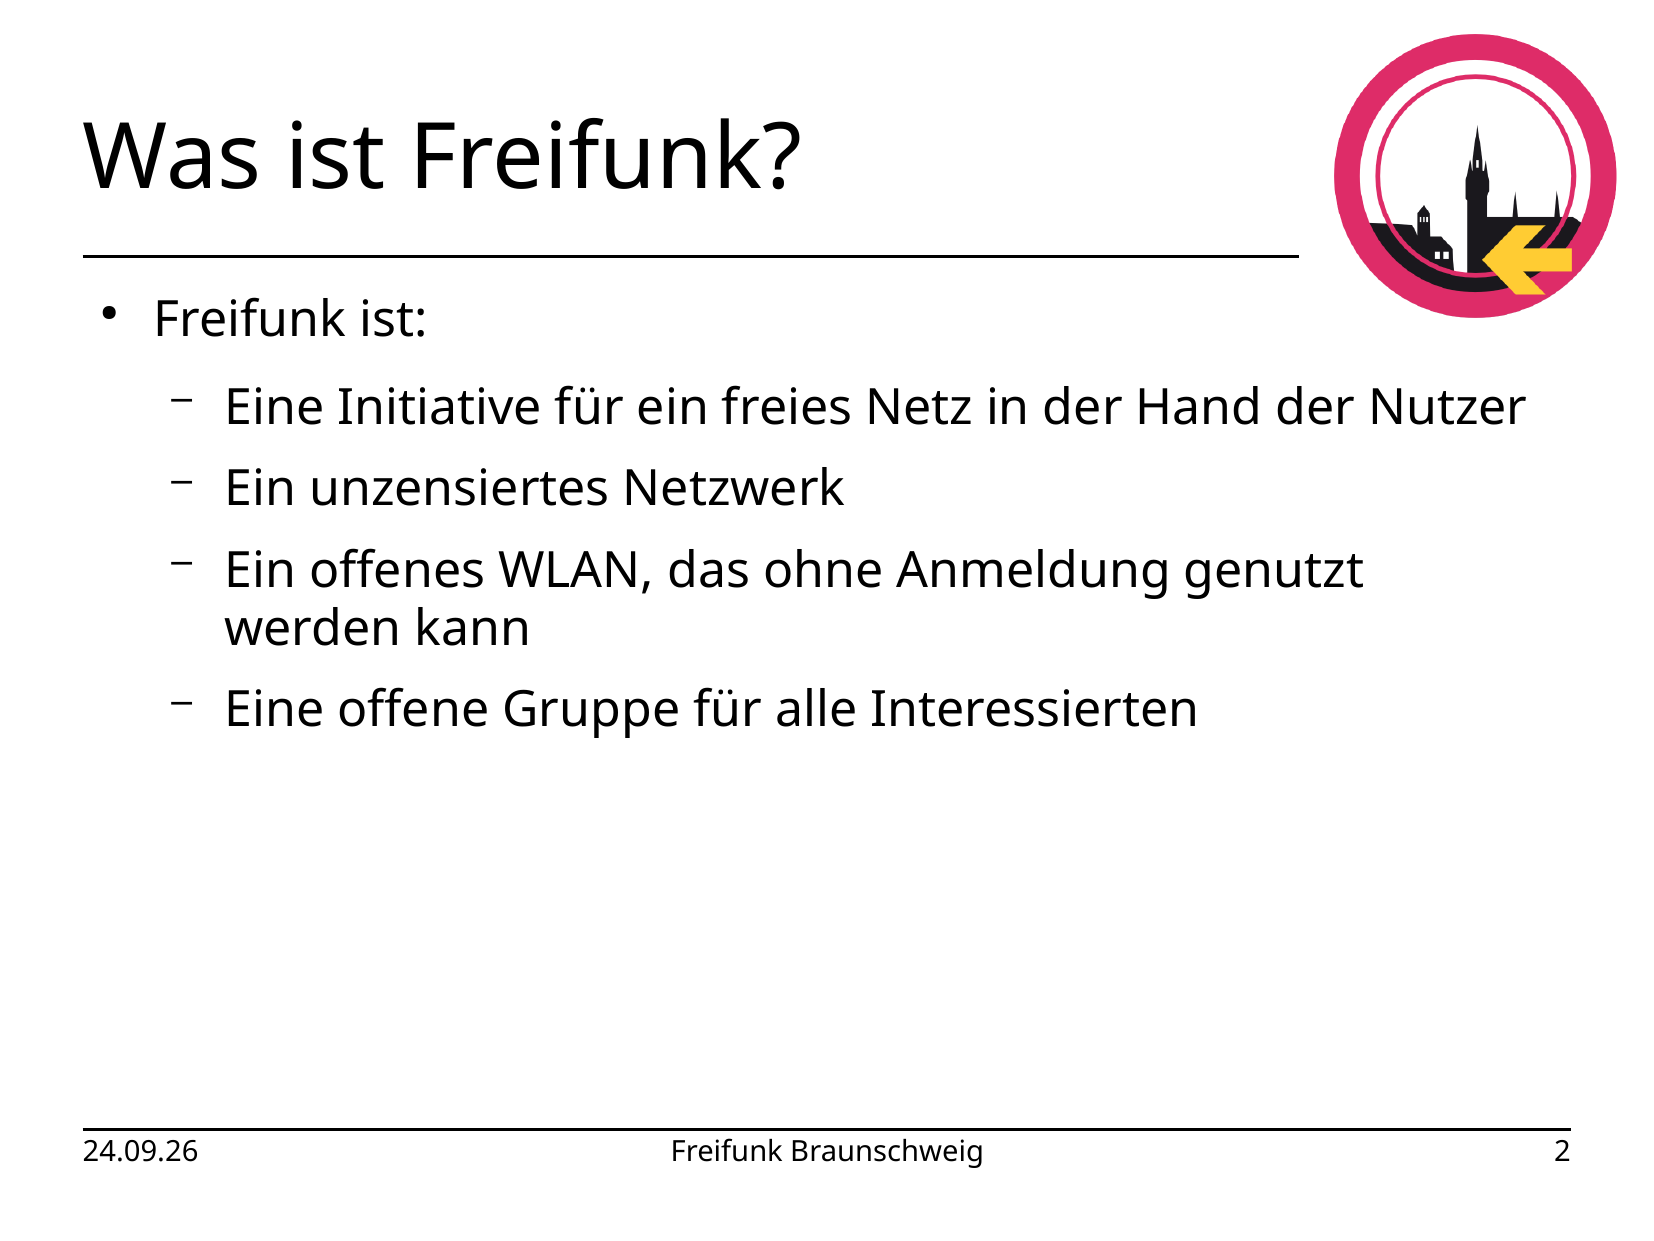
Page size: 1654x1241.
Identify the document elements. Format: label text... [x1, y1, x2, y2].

list Freifunk ist: Eine Initiative für ein freies Netz in der Hand der Nutzer Ein unzensiertes Netzwerk Ein offenes WLAN, das ohne Anmeldung genutzt werden kann Eine offene Gruppe für alle Interessierten [82, 290, 1538, 1010]
title Was ist Freifunk? [82, 49, 1300, 257]
picture [1331, 32, 1619, 319]
